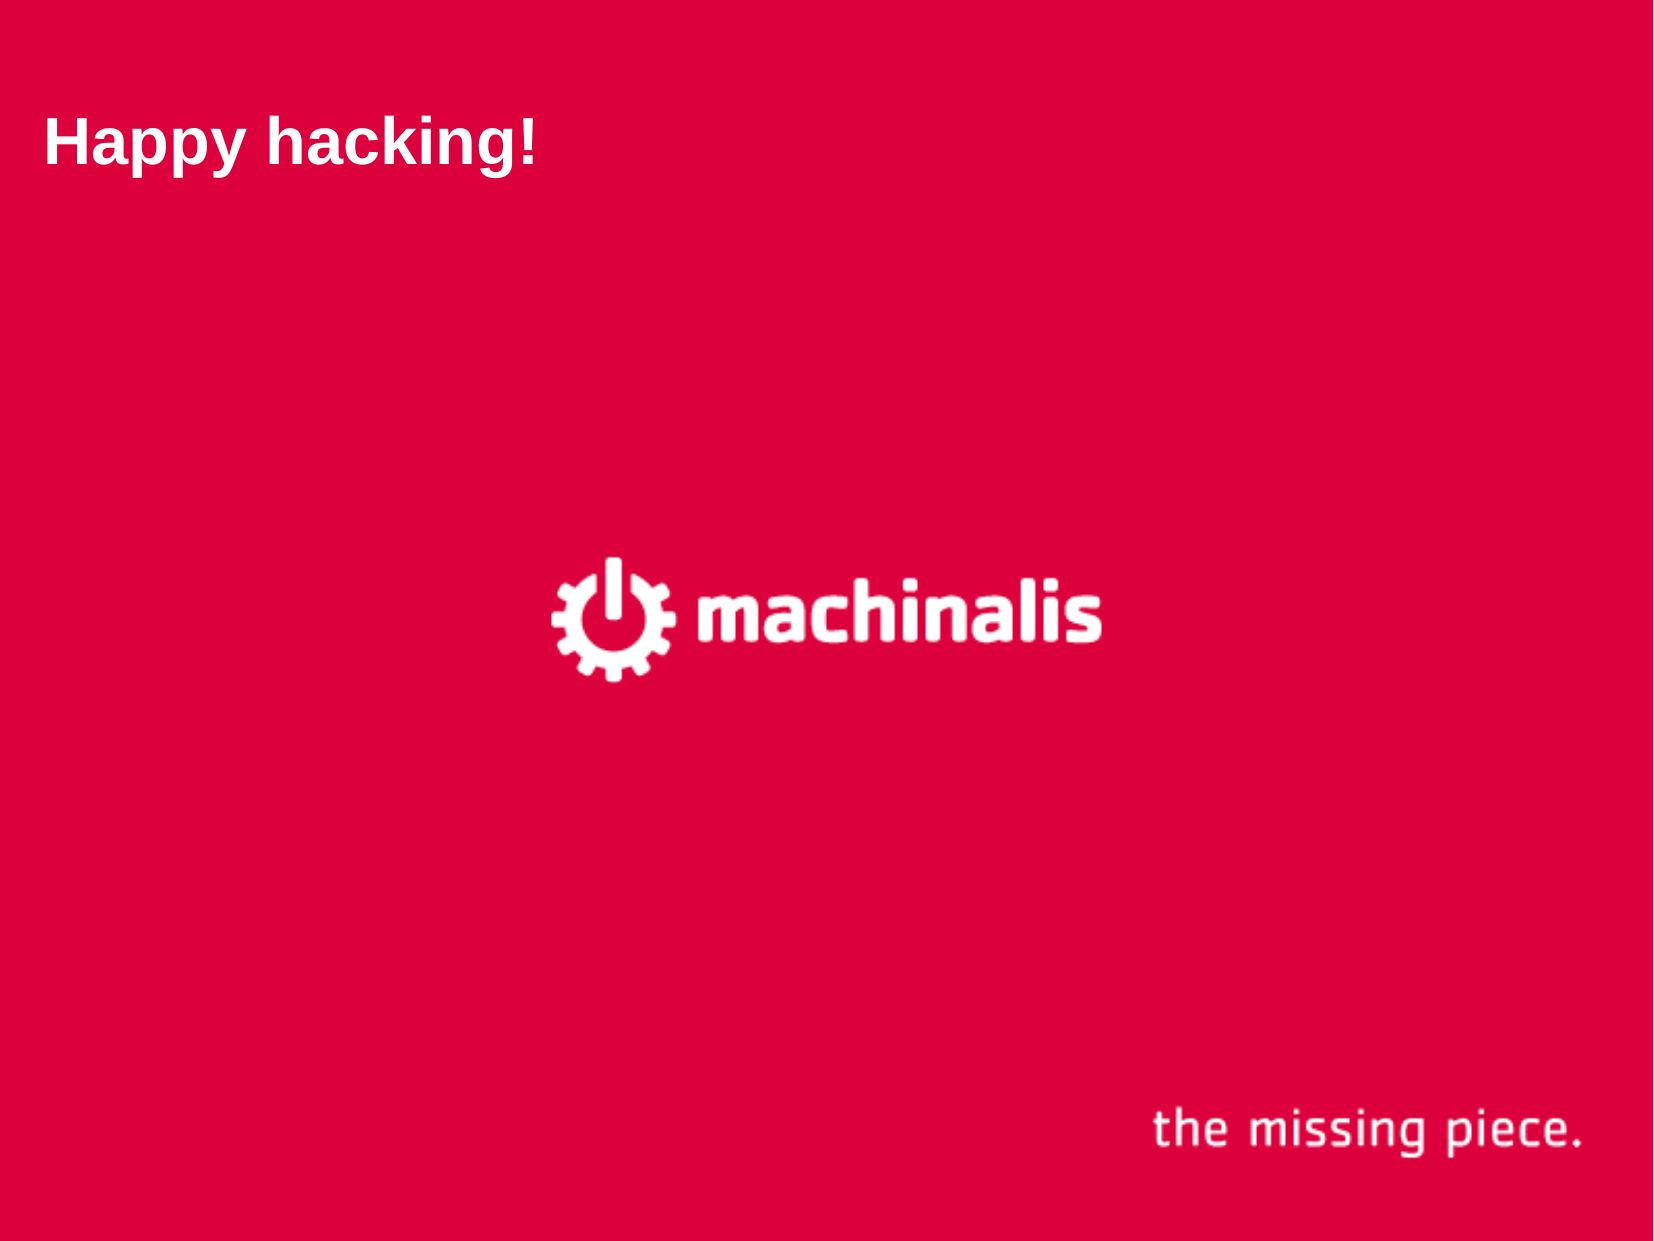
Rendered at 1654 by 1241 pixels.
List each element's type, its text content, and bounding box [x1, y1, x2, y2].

subtitle Happy hacking! [43, 87, 691, 197]
picture [0, 0, 1654, 1241]
